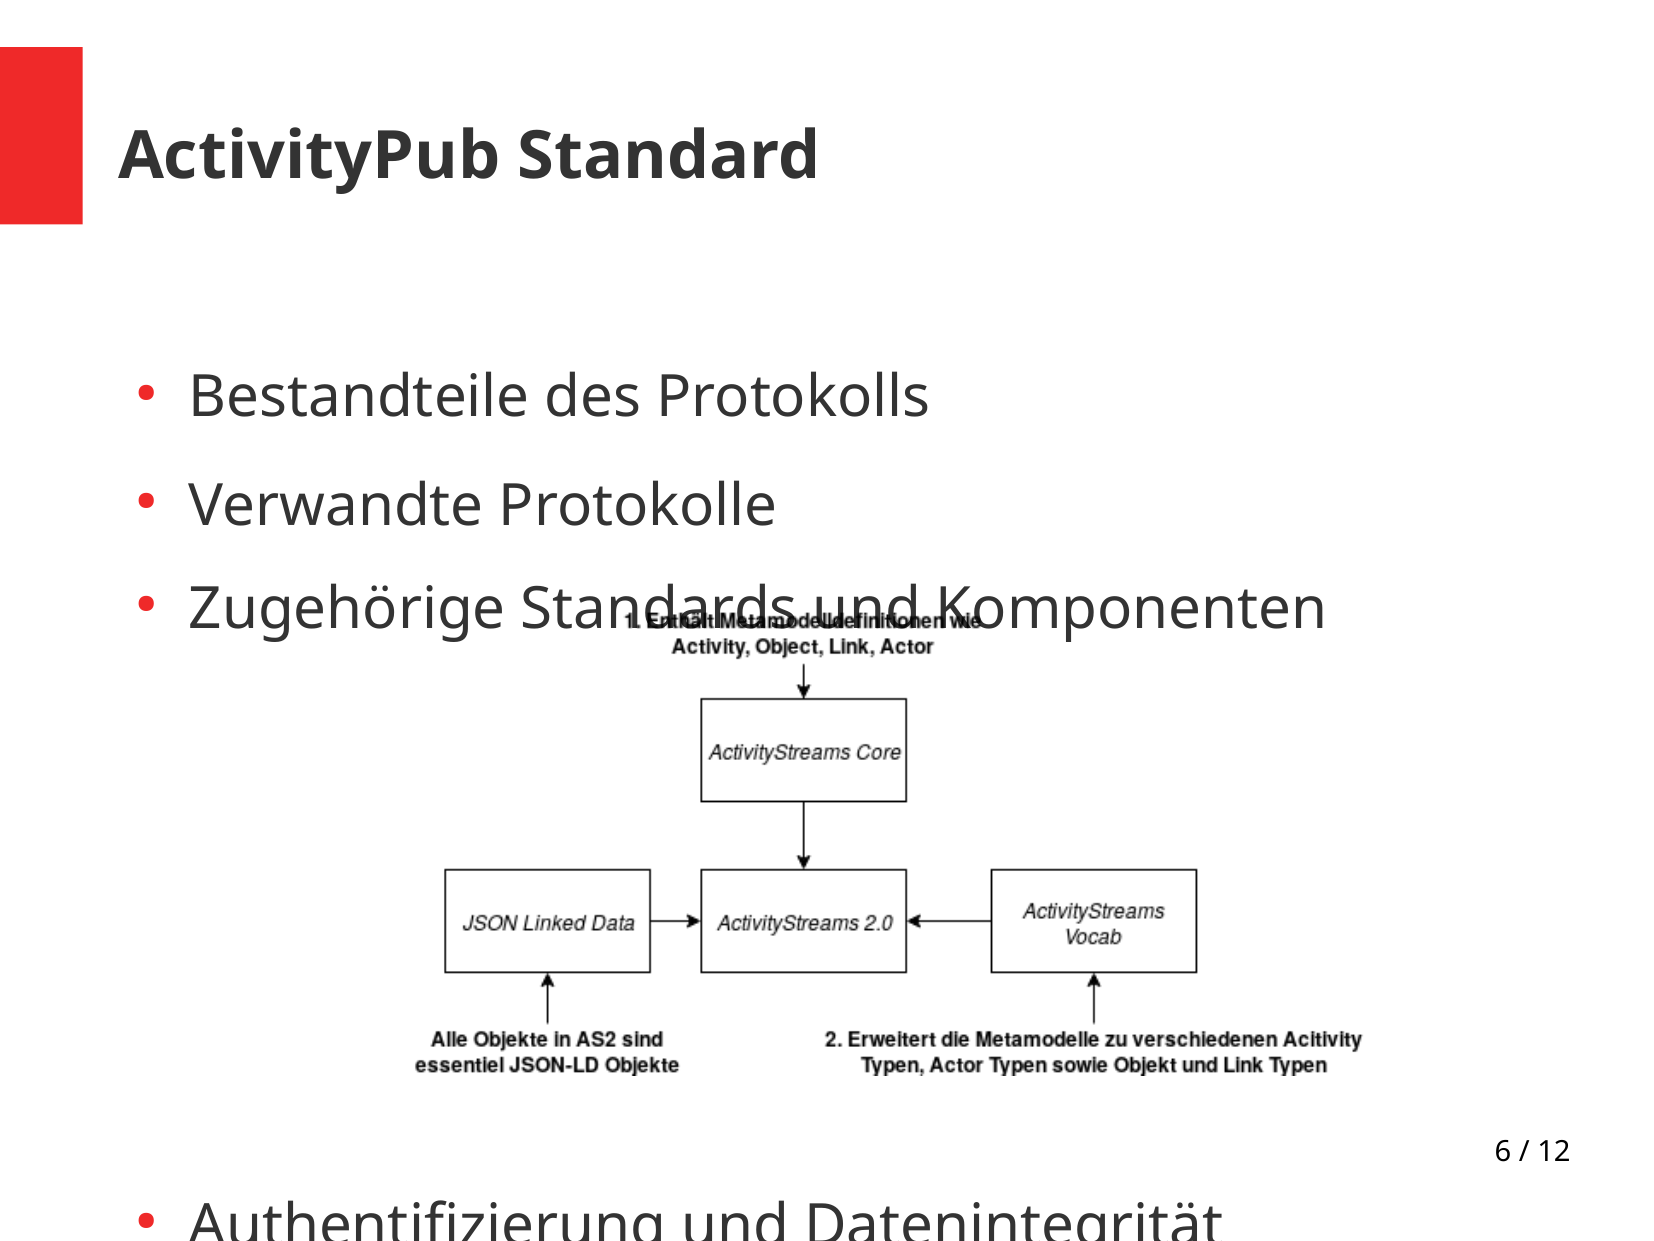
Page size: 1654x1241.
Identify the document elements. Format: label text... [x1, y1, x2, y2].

title ActivityPub Standard [118, 49, 1571, 257]
list Bestandteile des Protokolls Verwandte Protokolle Zugehörige Standards und Komponenten Authentifizierung und Datenintegrität [118, 354, 1536, 1074]
picture [402, 596, 1382, 1076]
